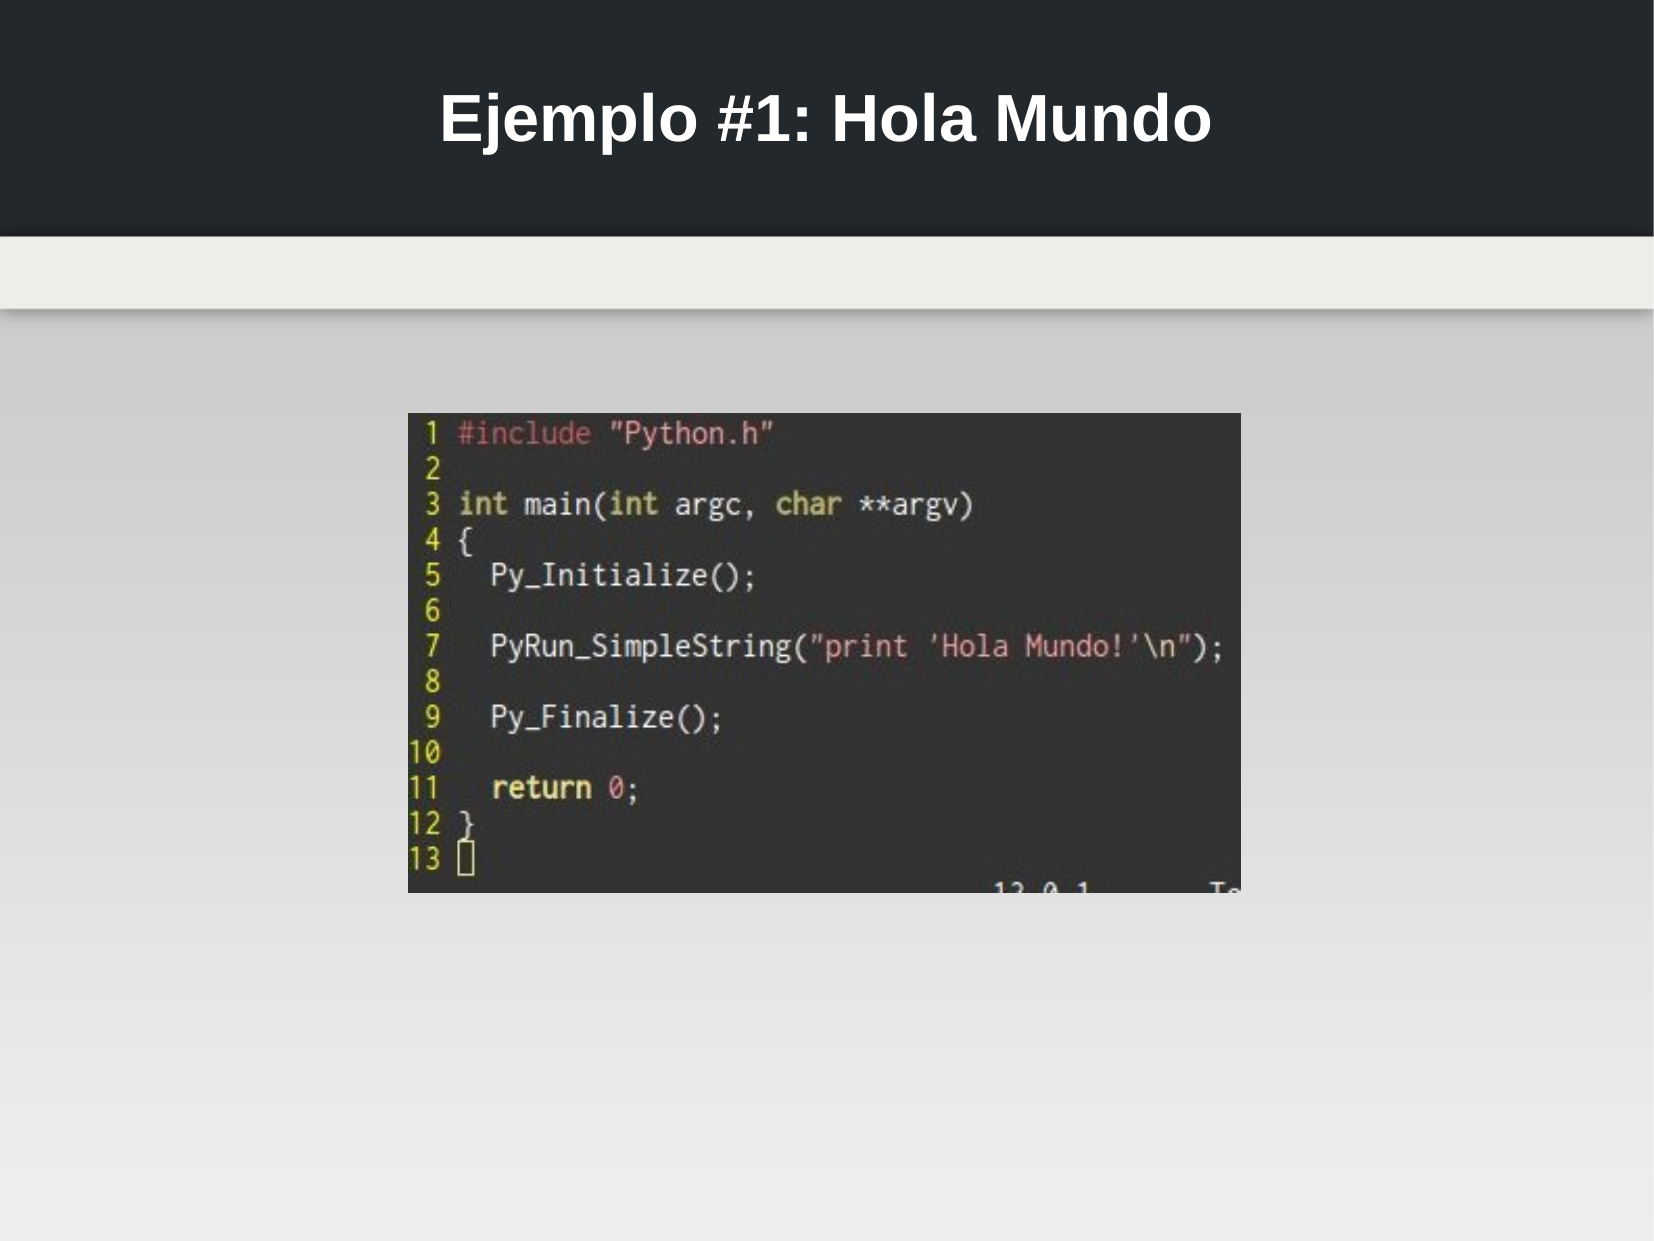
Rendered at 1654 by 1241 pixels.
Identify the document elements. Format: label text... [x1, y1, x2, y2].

picture [0, 237, 1654, 1241]
title Ejemplo #1: Hola Mundo [0, 0, 1654, 237]
